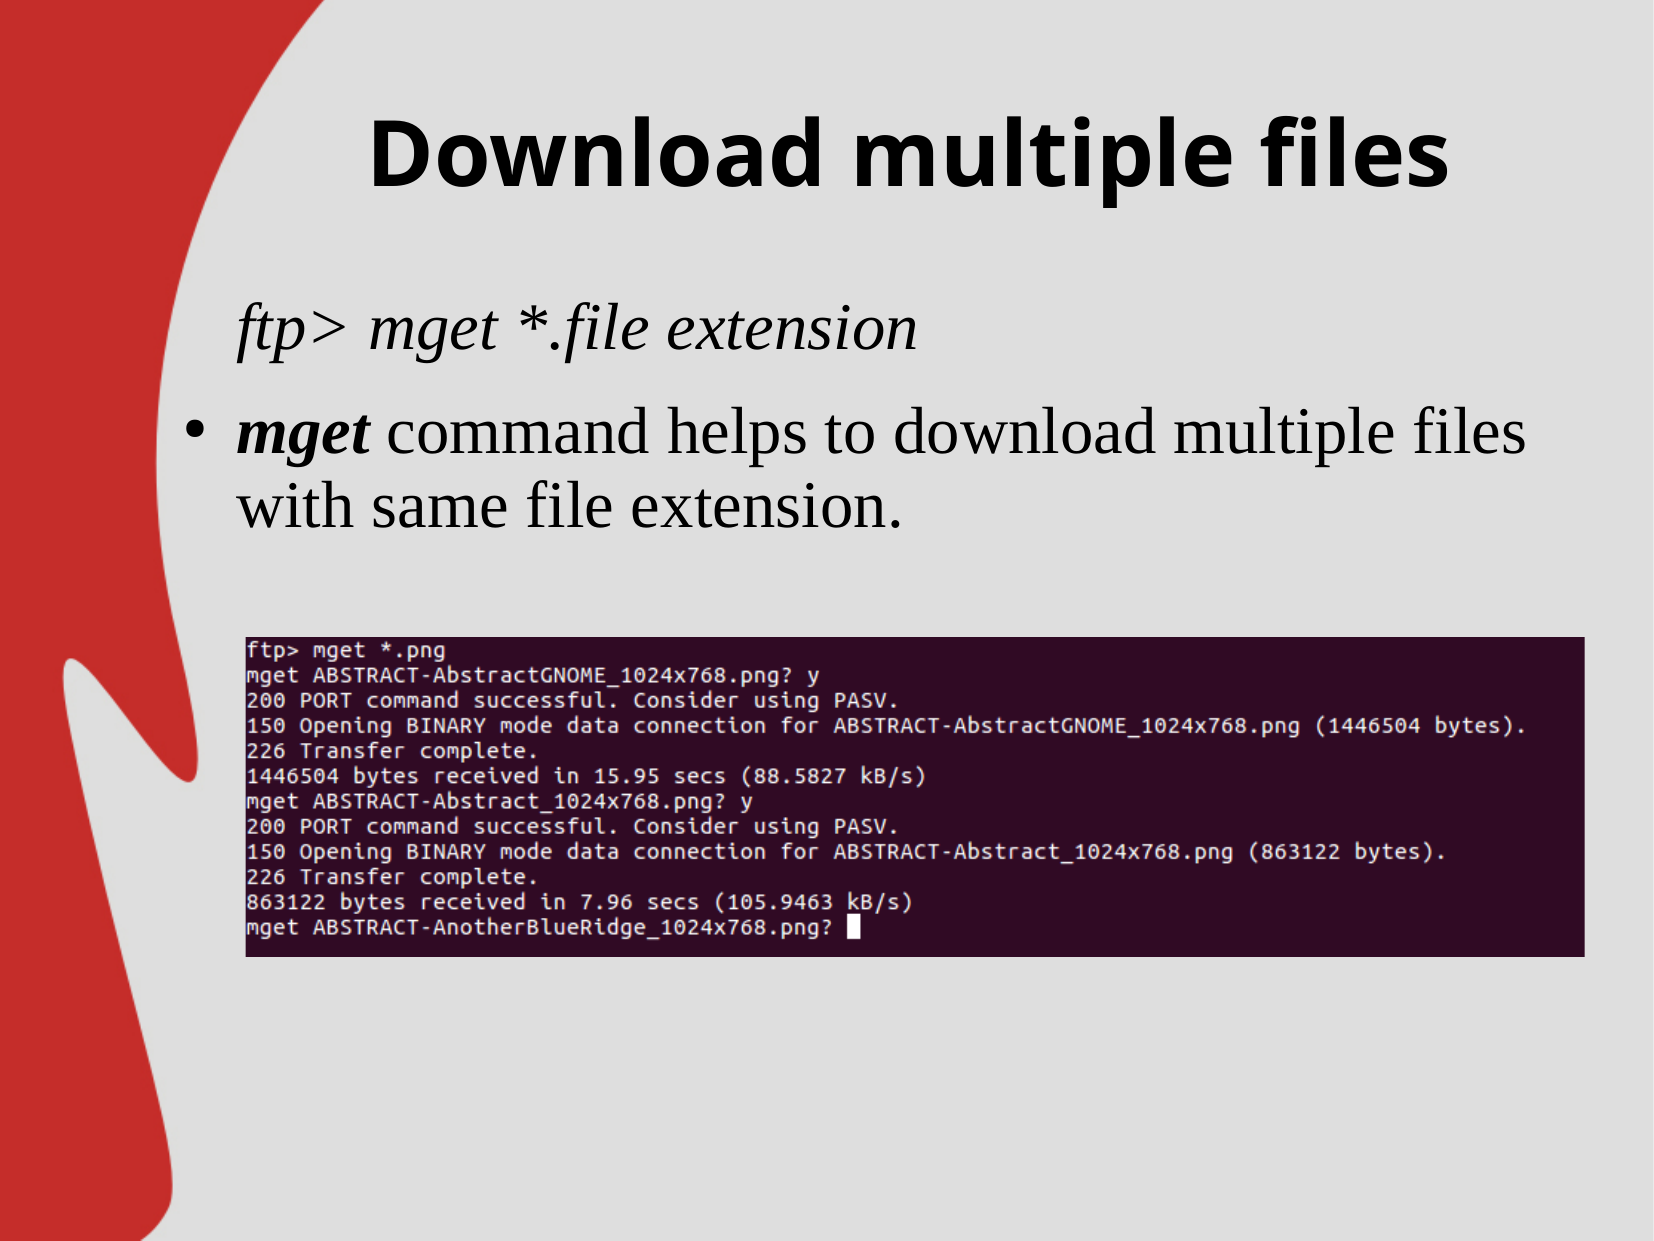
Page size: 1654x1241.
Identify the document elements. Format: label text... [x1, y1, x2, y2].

picture [0, 0, 1654, 1241]
title Download multiple files [165, 47, 1654, 255]
list ftp> mget *.file extension mget command helps to download multiple files with same file extension. [165, 290, 1654, 1010]
picture [245, 637, 1585, 957]
